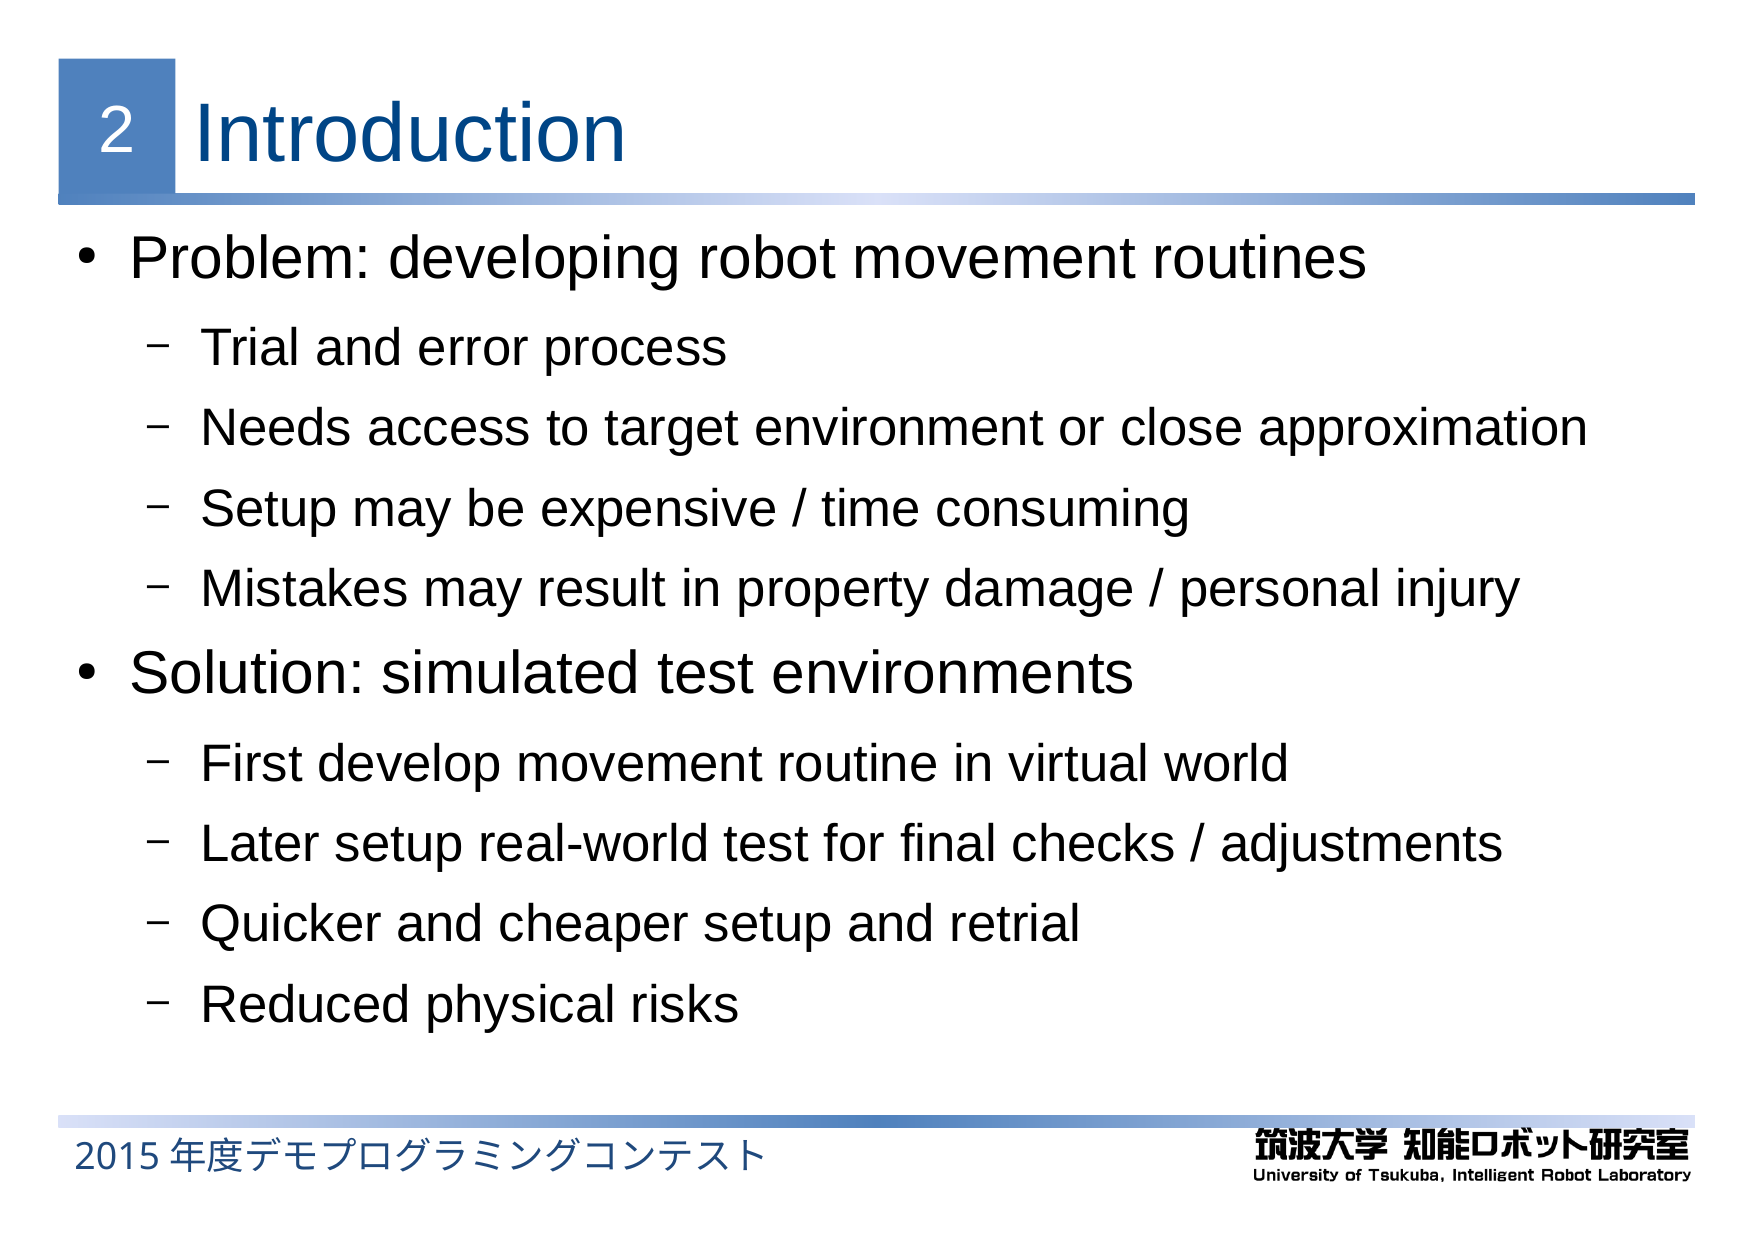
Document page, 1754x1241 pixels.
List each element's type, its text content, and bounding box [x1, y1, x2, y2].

picture [1252, 1127, 1691, 1182]
title Introduction [193, 61, 1651, 205]
list Problem: developing robot movement routines Trial and error process Needs access to target environment or close approximation Setup may be expensive / time consuming Mistakes may result in property damage / personal injury Solution: simulated test environments First develop movement routine in virtual world Later setup real-world test for final checks / adjustments Quicker and cheaper setup and retrial Reduced physical risks [58, 223, 1696, 1116]
